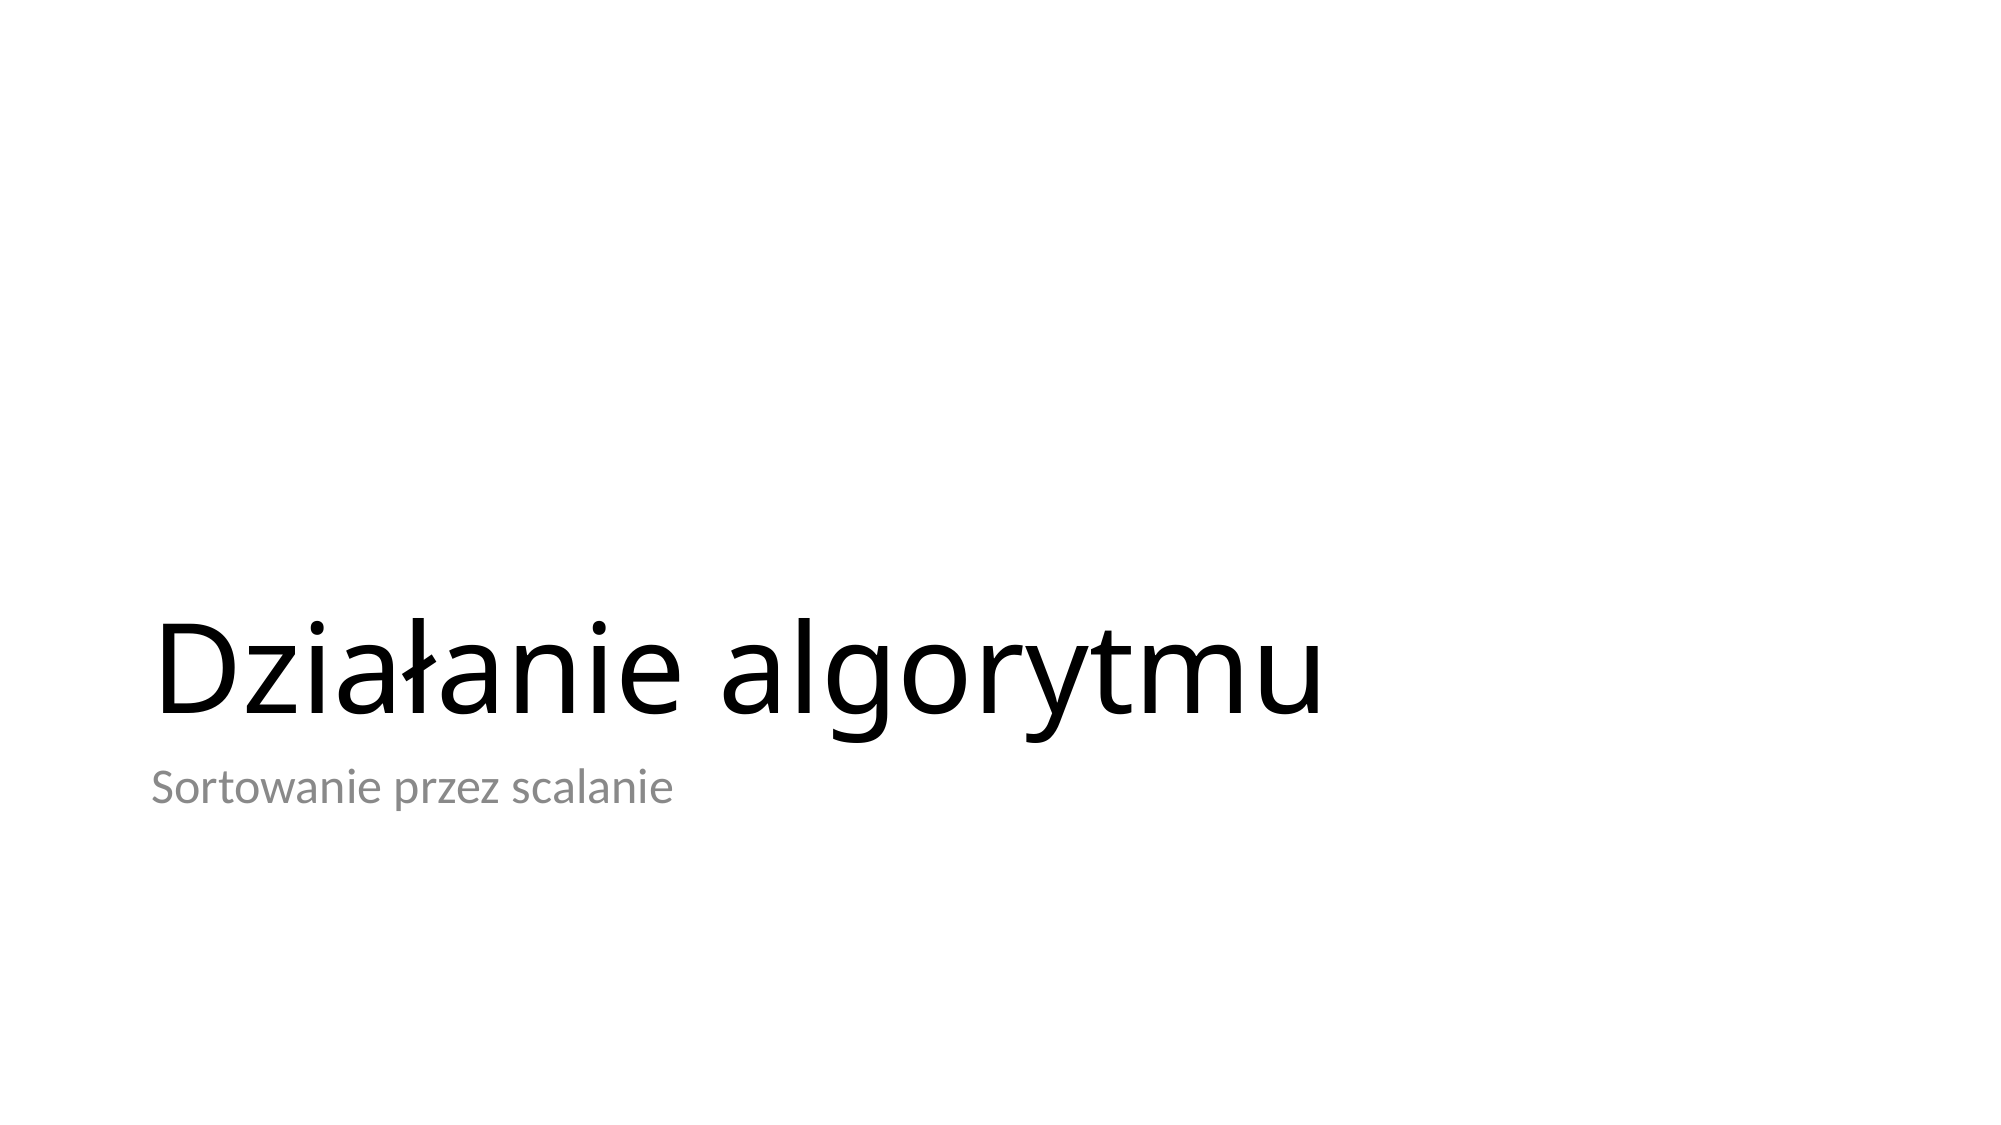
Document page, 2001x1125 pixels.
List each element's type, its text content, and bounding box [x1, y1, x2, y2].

title Działanie algorytmu [136, 280, 1862, 749]
list Sortowanie przez scalanie [136, 752, 1862, 999]
